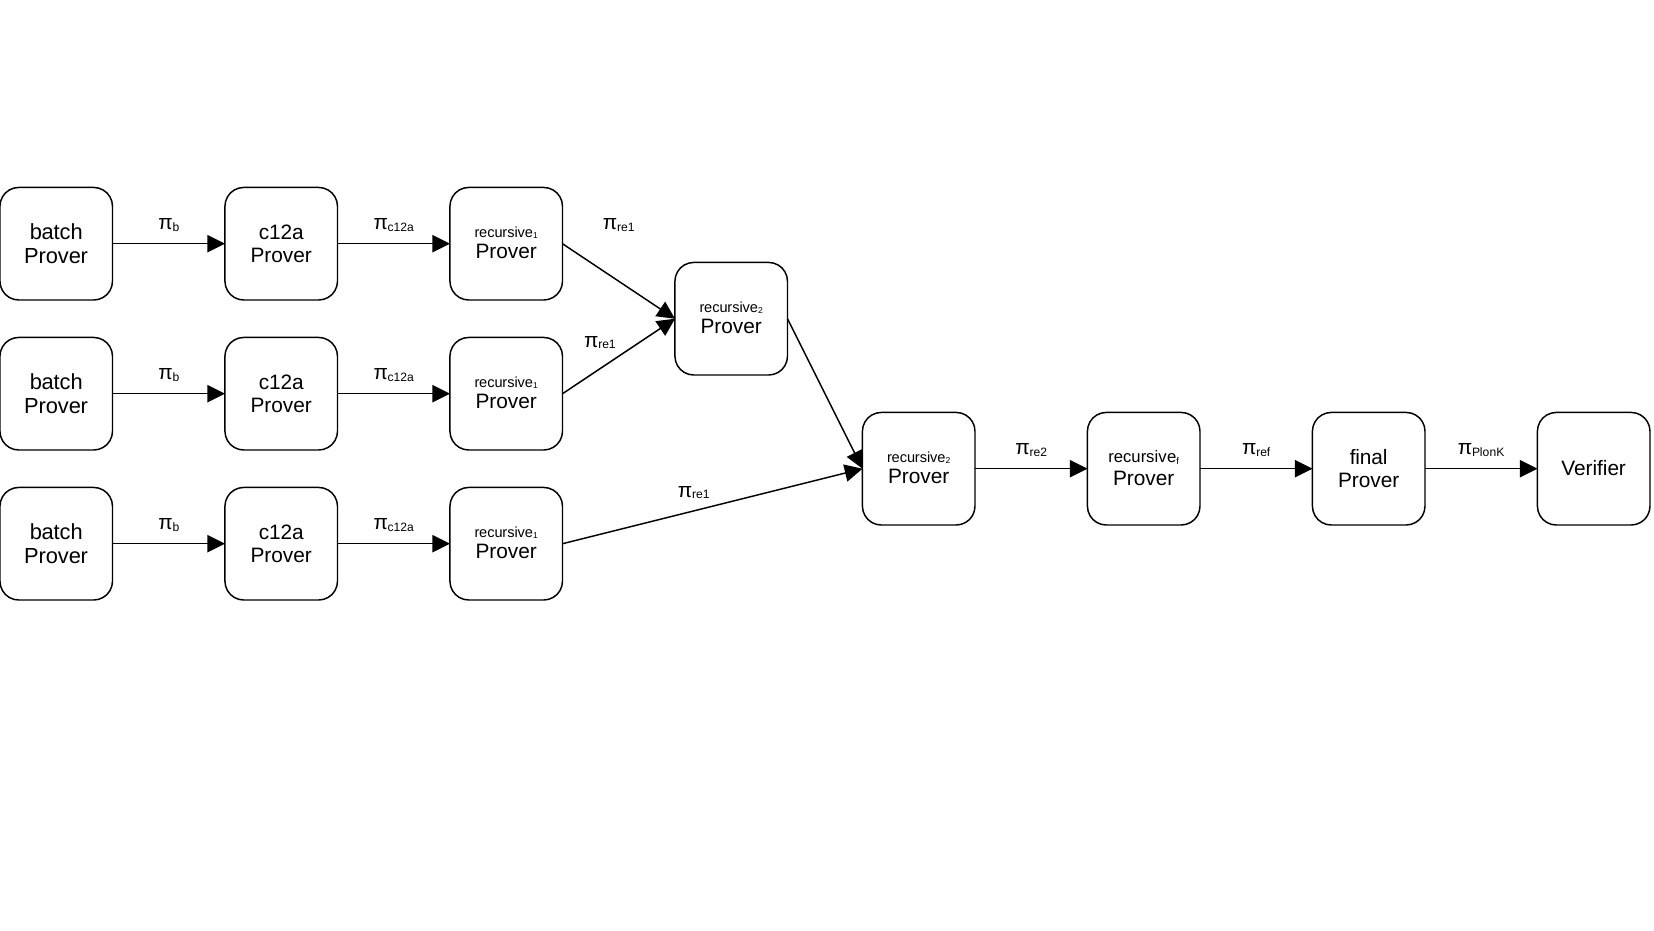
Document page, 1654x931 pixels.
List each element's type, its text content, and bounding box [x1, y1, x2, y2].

text_box πre1 [562, 201, 676, 244]
text_box πb [112, 351, 225, 393]
text_box πc12a [337, 201, 450, 243]
text_box Verifier [1537, 412, 1651, 526]
text_box recursive1 Prover [449, 337, 563, 451]
text_box recursive1 Prover [449, 487, 563, 601]
text_box πb [112, 201, 225, 243]
text_box recursive2 Prover [862, 412, 976, 526]
text_box recursivef Prover [1087, 412, 1201, 526]
text_box final Prover [1312, 412, 1426, 526]
text_box πc12a [337, 351, 450, 393]
text_box πre1 [697, 498, 751, 512]
text_box batch Prover [0, 487, 113, 601]
text_box πb [112, 501, 225, 543]
text_box batch Prover [0, 337, 113, 451]
text_box recursive1 Prover [449, 187, 563, 301]
text_box recursive2 Prover [674, 262, 788, 376]
text_box πre1 [613, 345, 638, 362]
text_box πc12a [337, 501, 450, 543]
text_box πre1 [562, 318, 638, 362]
text_box c12a Prover [224, 487, 338, 601]
text_box πPlonK [1424, 426, 1538, 469]
text_box c12a Prover [224, 187, 338, 301]
text_box batch Prover [0, 187, 113, 301]
text_box πre2 [975, 426, 1088, 468]
text_box πref [1199, 426, 1313, 469]
text_box c12a Prover [224, 337, 338, 451]
text_box πre1 [637, 468, 751, 512]
